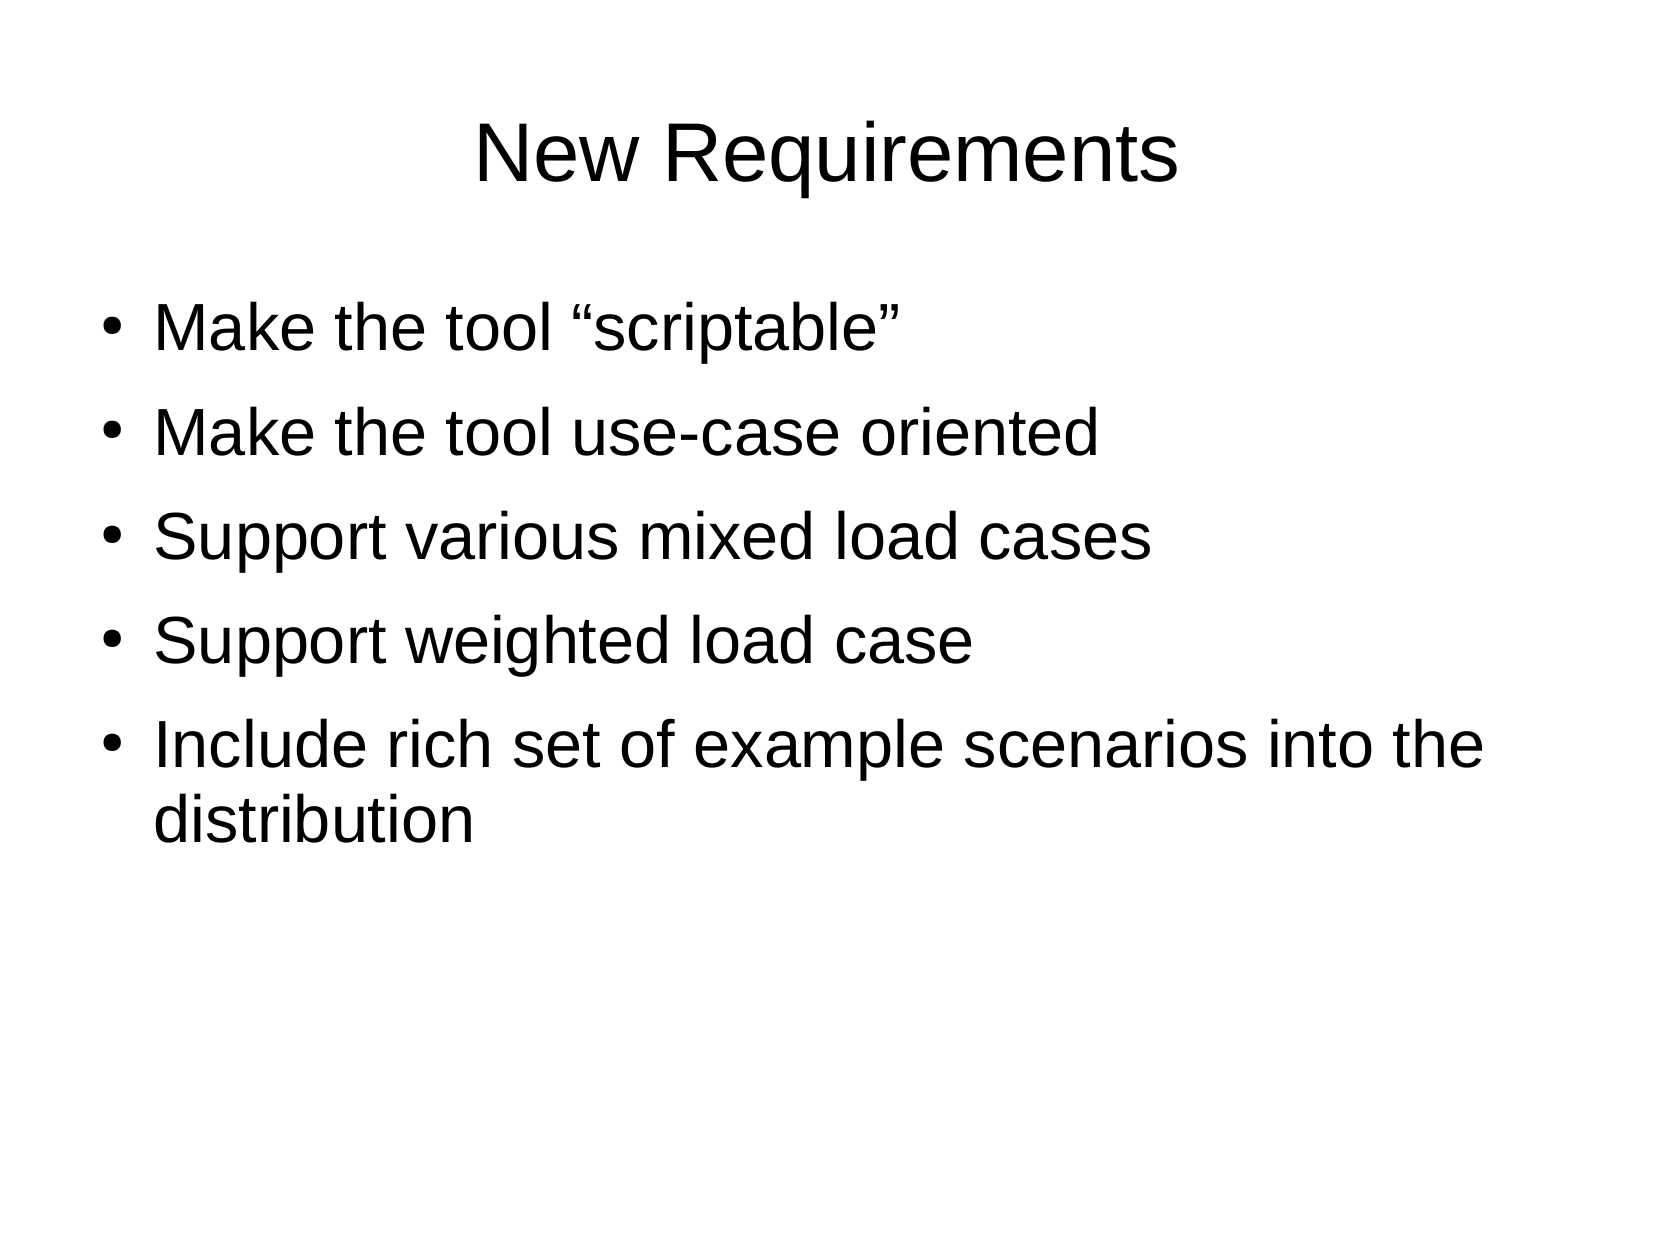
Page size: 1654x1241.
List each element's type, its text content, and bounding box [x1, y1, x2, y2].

title New Requirements [82, 49, 1571, 257]
list Make the tool “scriptable” Make the tool use-case oriented Support various mixed load cases Support weighted load case Include rich set of example scenarios into the distribution [82, 290, 1571, 1010]
